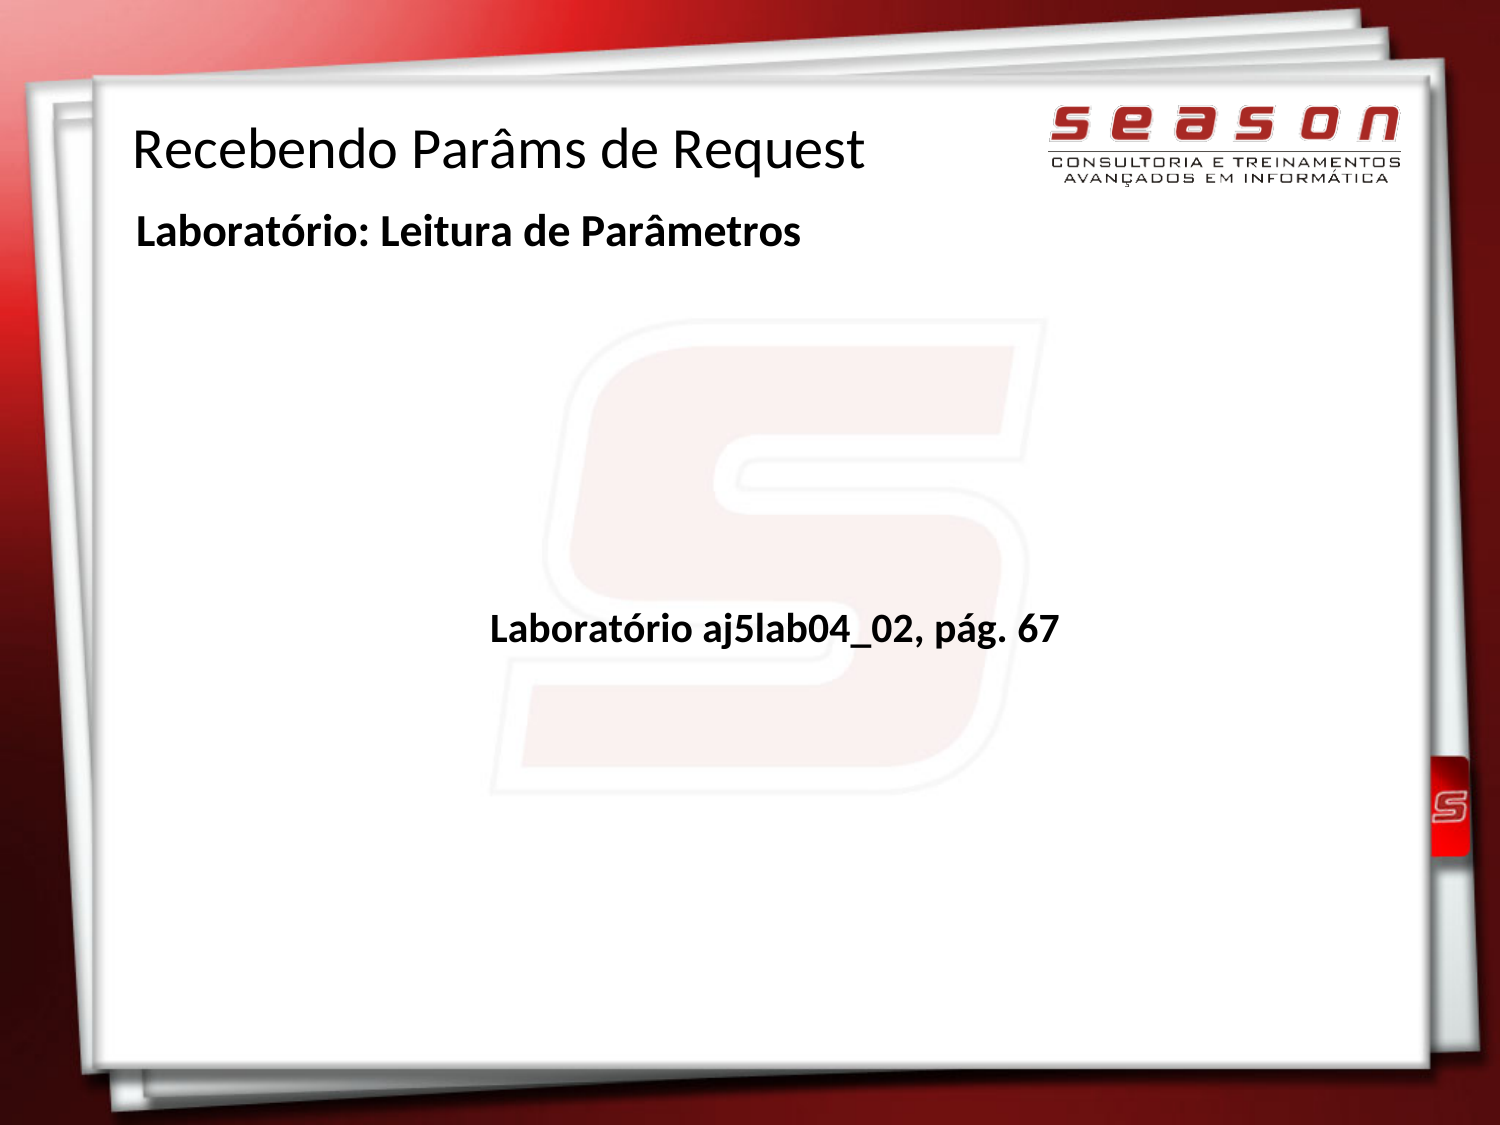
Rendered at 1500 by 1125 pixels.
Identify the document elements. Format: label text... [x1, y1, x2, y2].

text_box Laboratório: Leitura de Parâmetros [119, 200, 1240, 256]
text_box Laboratório aj5lab04_02, pág. 67 [207, 357, 1328, 894]
picture [0, 0, 1500, 1125]
title Recebendo Parâms de Request [118, 33, 1394, 257]
